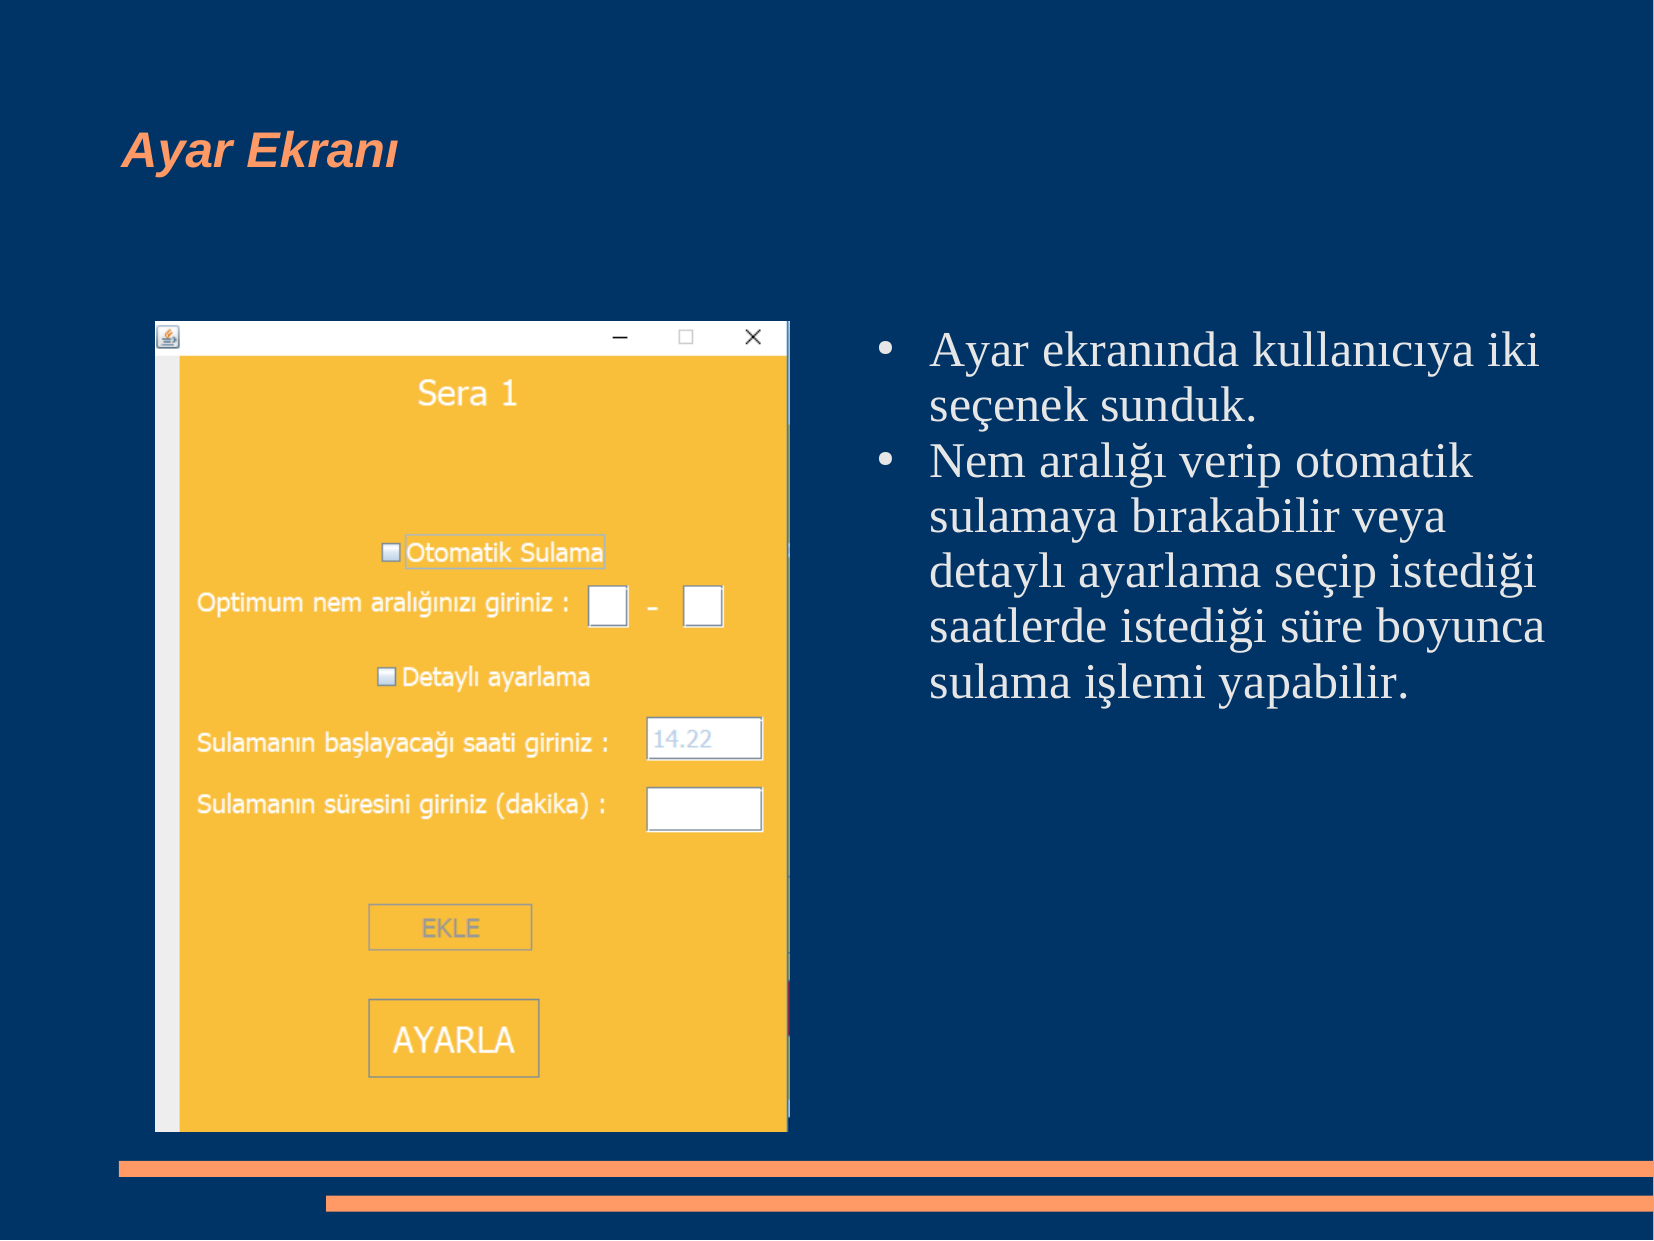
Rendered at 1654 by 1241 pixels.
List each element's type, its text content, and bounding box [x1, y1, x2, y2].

picture [155, 321, 790, 1132]
list Ayar ekranında kullanıcıya iki seçenek sunduk. Nem aralığı verip otomatik sulamaya bırakabilir veya detaylı ayarlama seçip istediği saatlerde istediği süre boyunca sulama işlemi yapabilir. [858, 322, 1562, 1132]
title Ayar Ekranı [121, 46, 1534, 254]
